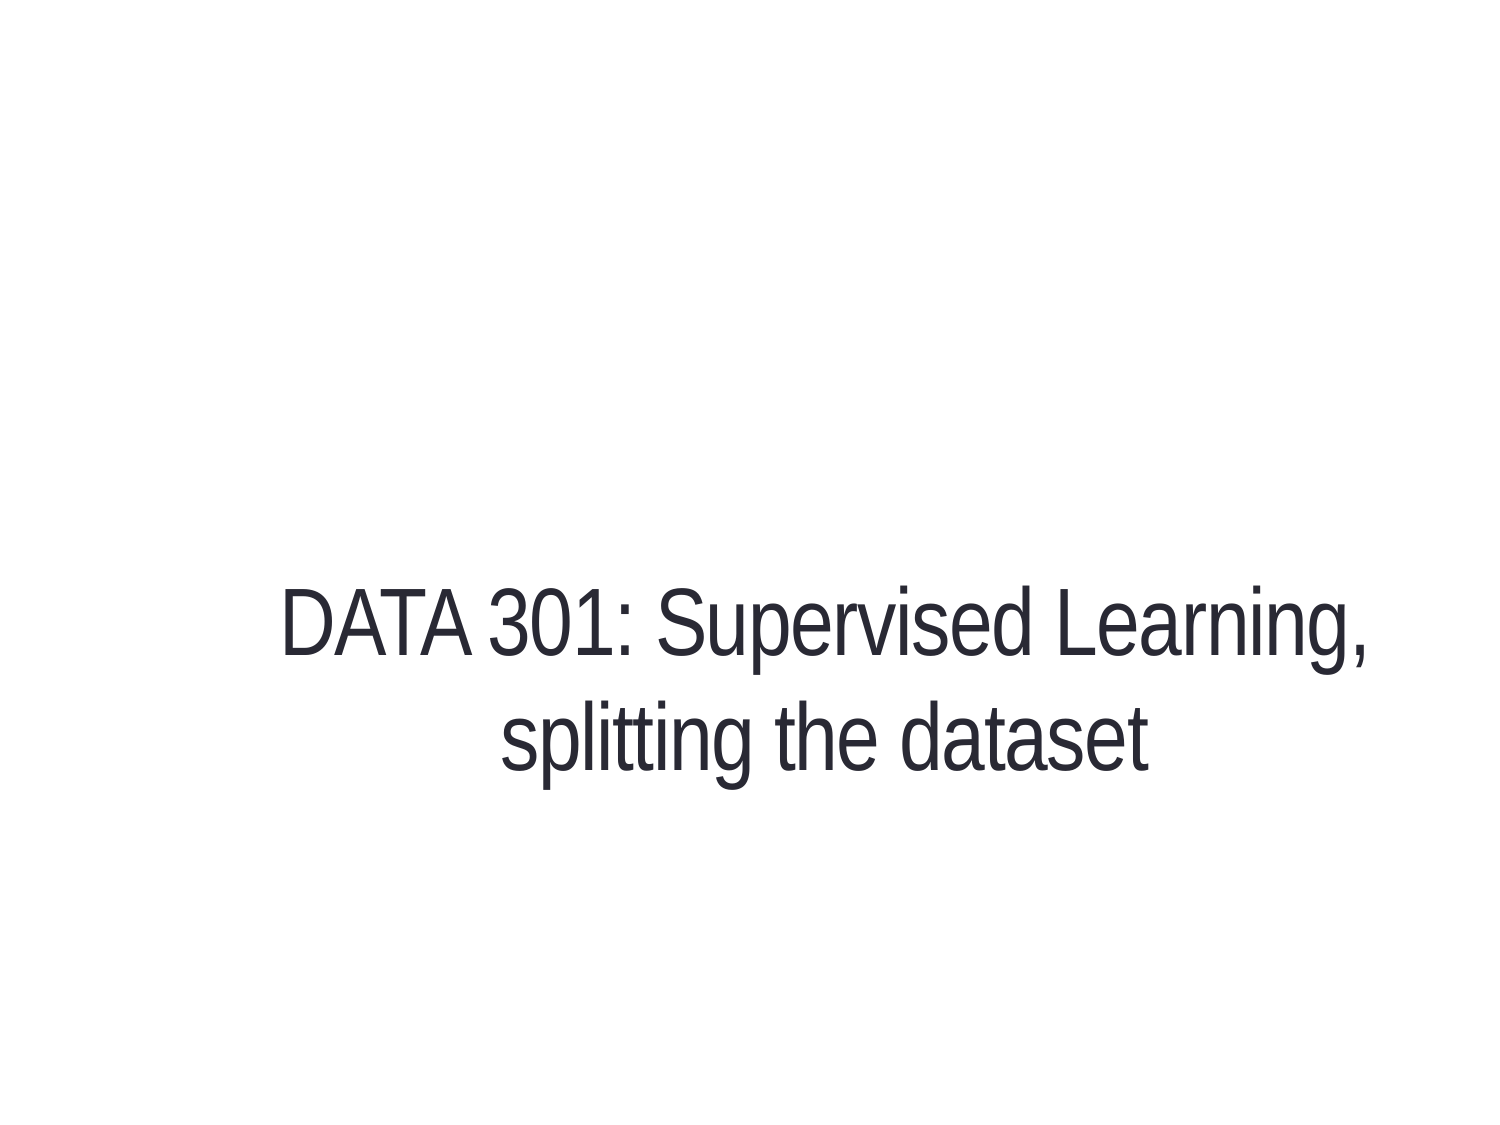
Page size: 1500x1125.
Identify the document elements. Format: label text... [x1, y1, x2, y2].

text_box DATA 301: Supervised Learning, splitting the dataset [150, 537, 1500, 812]
